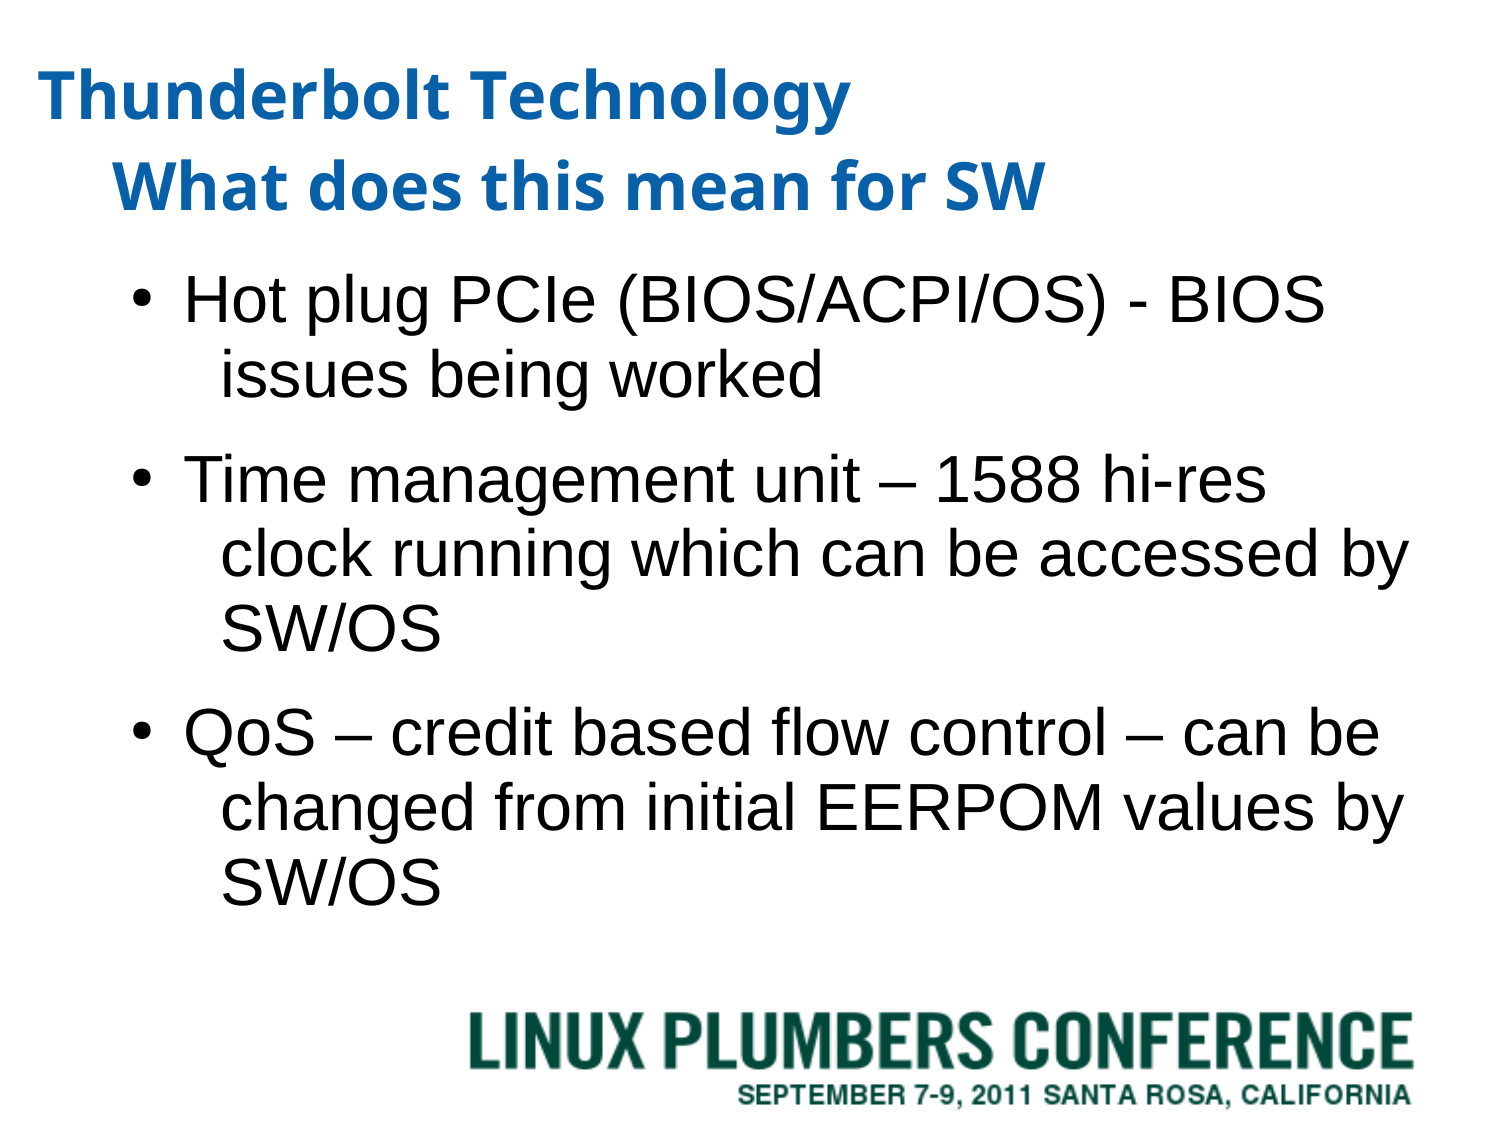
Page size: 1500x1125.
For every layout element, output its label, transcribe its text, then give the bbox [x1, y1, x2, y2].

picture [453, 974, 1426, 1125]
title Thunderbolt Technology What does this mean for SW [37, 52, 1425, 226]
list Hot plug PCIe (BIOS/ACPI/OS) - BIOS issues being worked Time management unit – 1588 hi-res clock running which can be accessed by SW/OS QoS – credit based flow control – can be changed from initial EERPOM values by SW/OS [75, 262, 1425, 1025]
